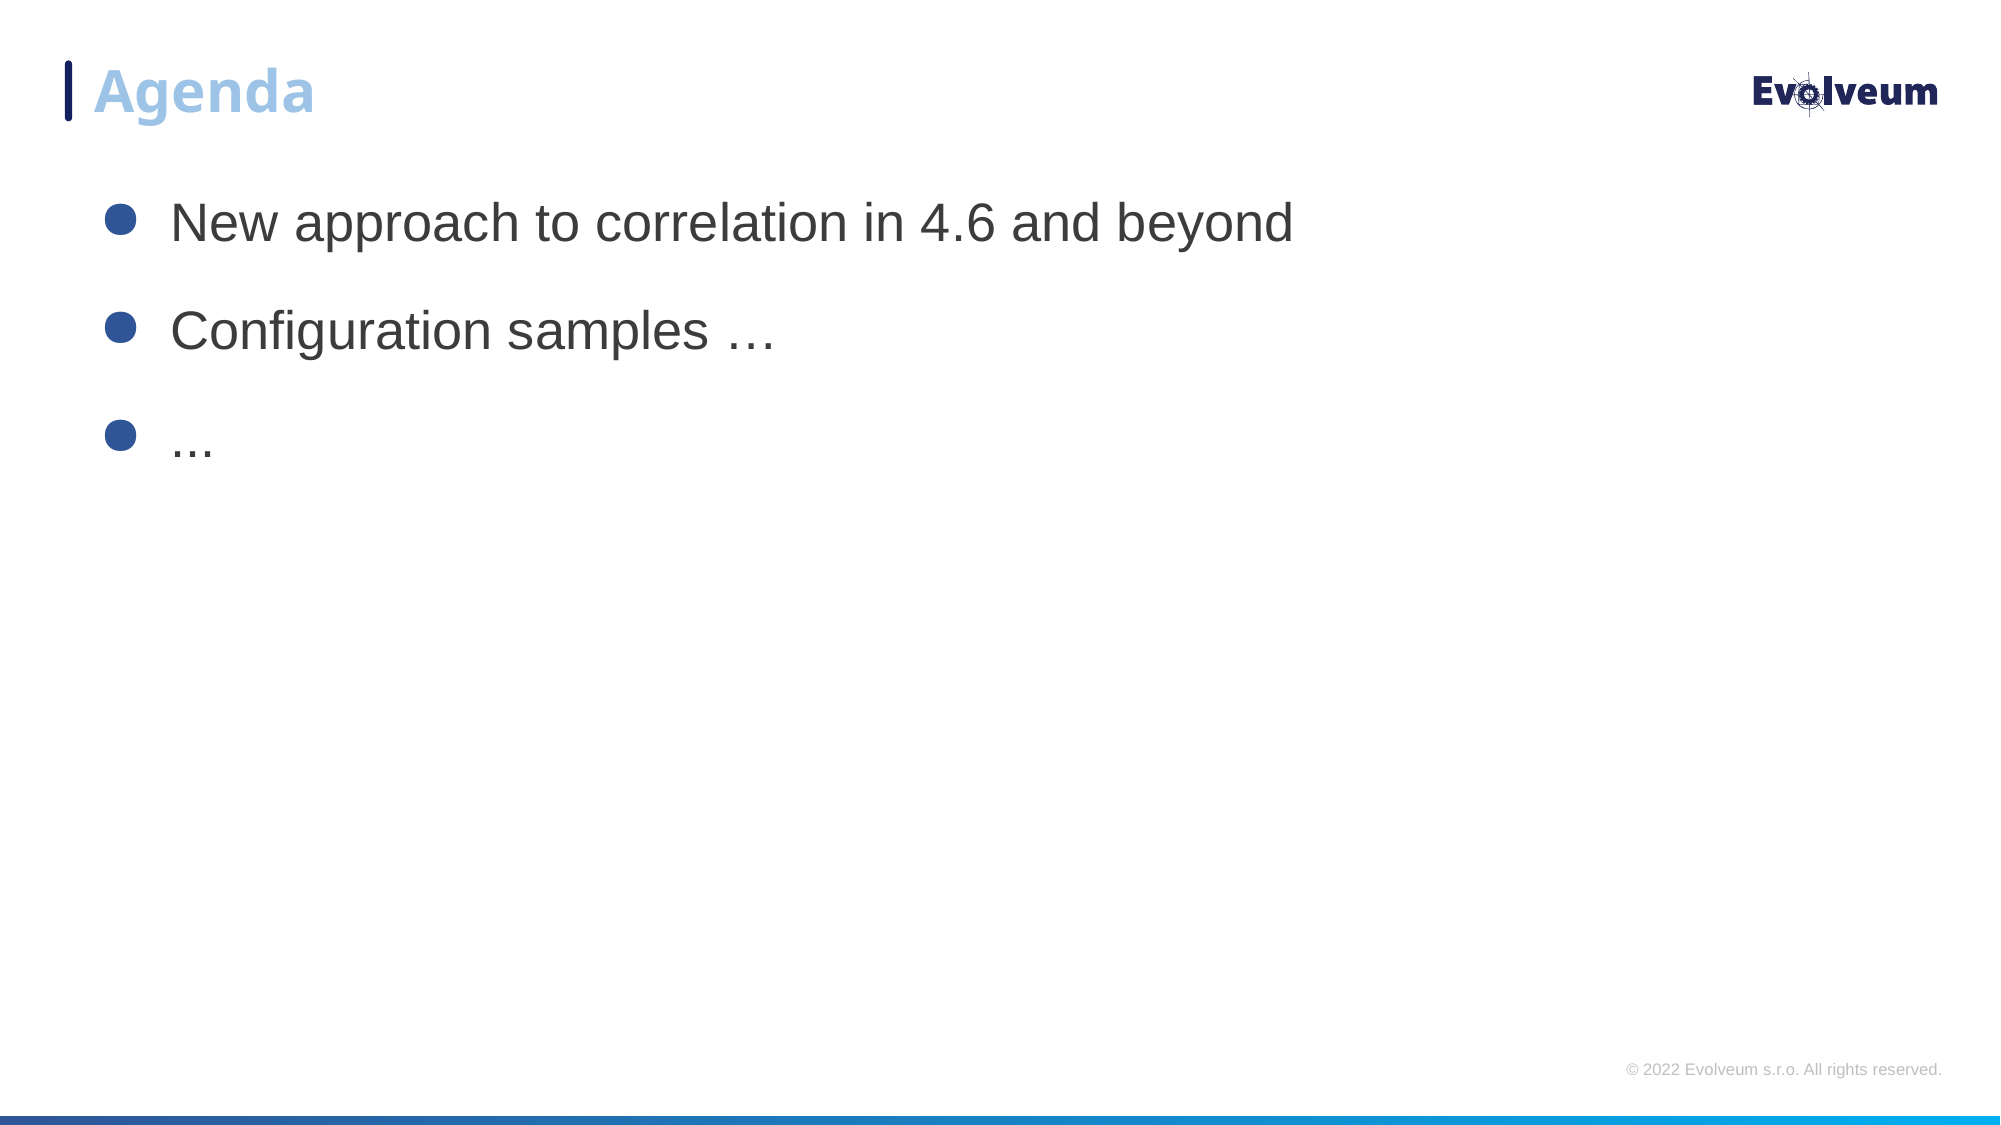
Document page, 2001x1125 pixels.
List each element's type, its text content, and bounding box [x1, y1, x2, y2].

title Agenda [94, 47, 1687, 133]
list New approach to correlation in 4.6 and beyond Configuration samples … ... [84, 183, 1916, 1004]
